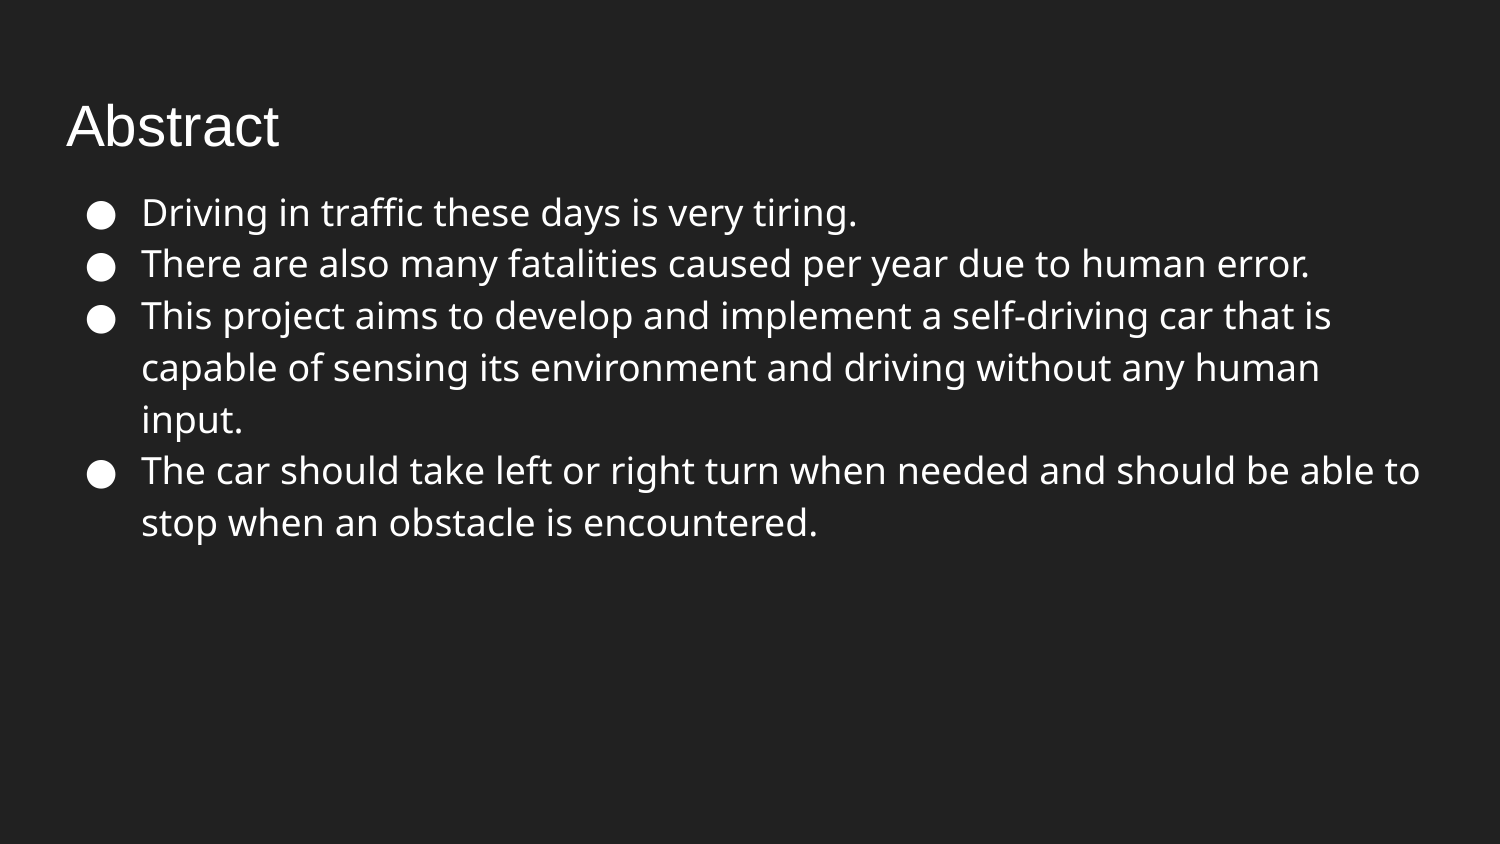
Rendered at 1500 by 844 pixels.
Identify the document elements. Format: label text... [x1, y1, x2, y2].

title Abstract [51, 72, 1449, 166]
list Driving in traffic these days is very tiring. There are also many fatalities caused per year due to human error. This project aims to develop and implement a self-driving car that is capable of sensing its environment and driving without any human input. The car should take left or right turn when needed and should be able to stop when an obstacle is encountered. [51, 166, 1449, 728]
